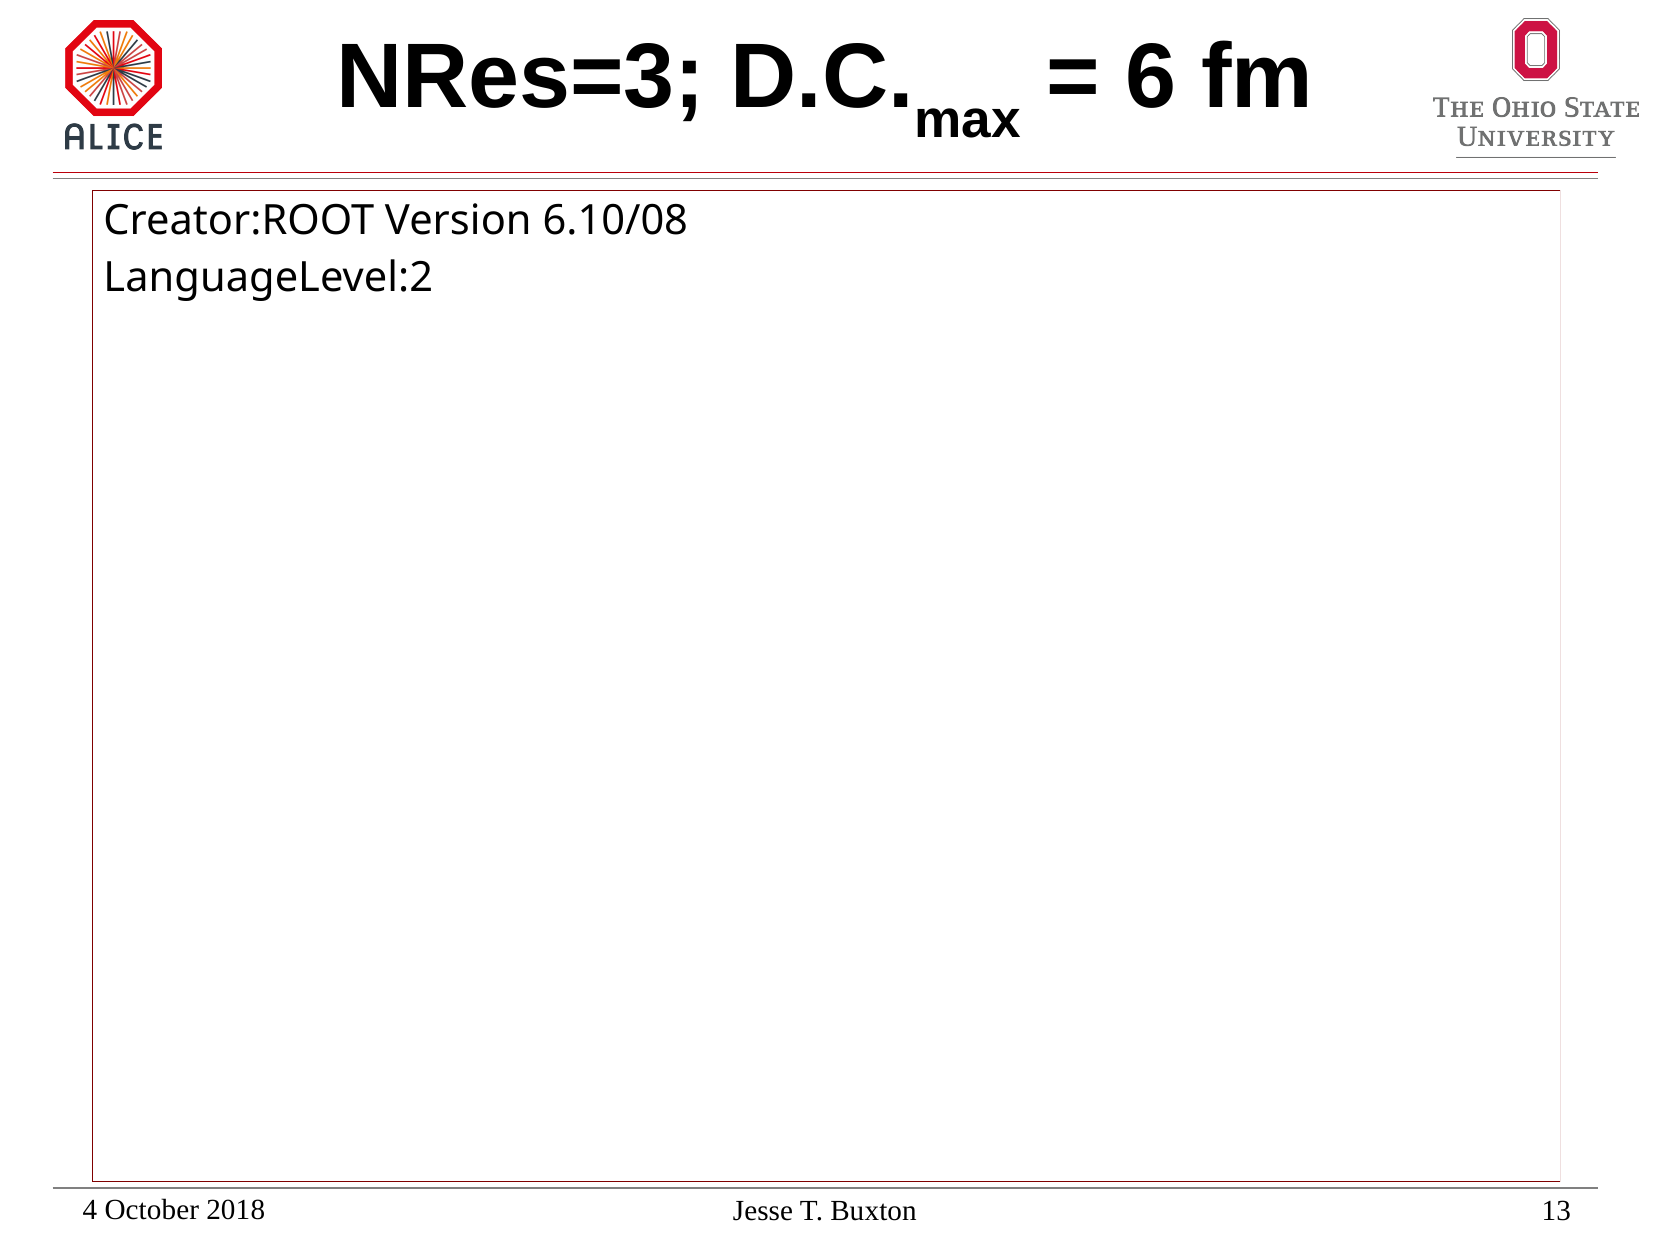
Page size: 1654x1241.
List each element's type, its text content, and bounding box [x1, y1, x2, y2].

picture [1513, 5, 1642, 171]
title NRes=3; D.C.max = 6 fm [137, 1, 1513, 172]
picture [90, 187, 1561, 1182]
picture [65, 20, 137, 150]
